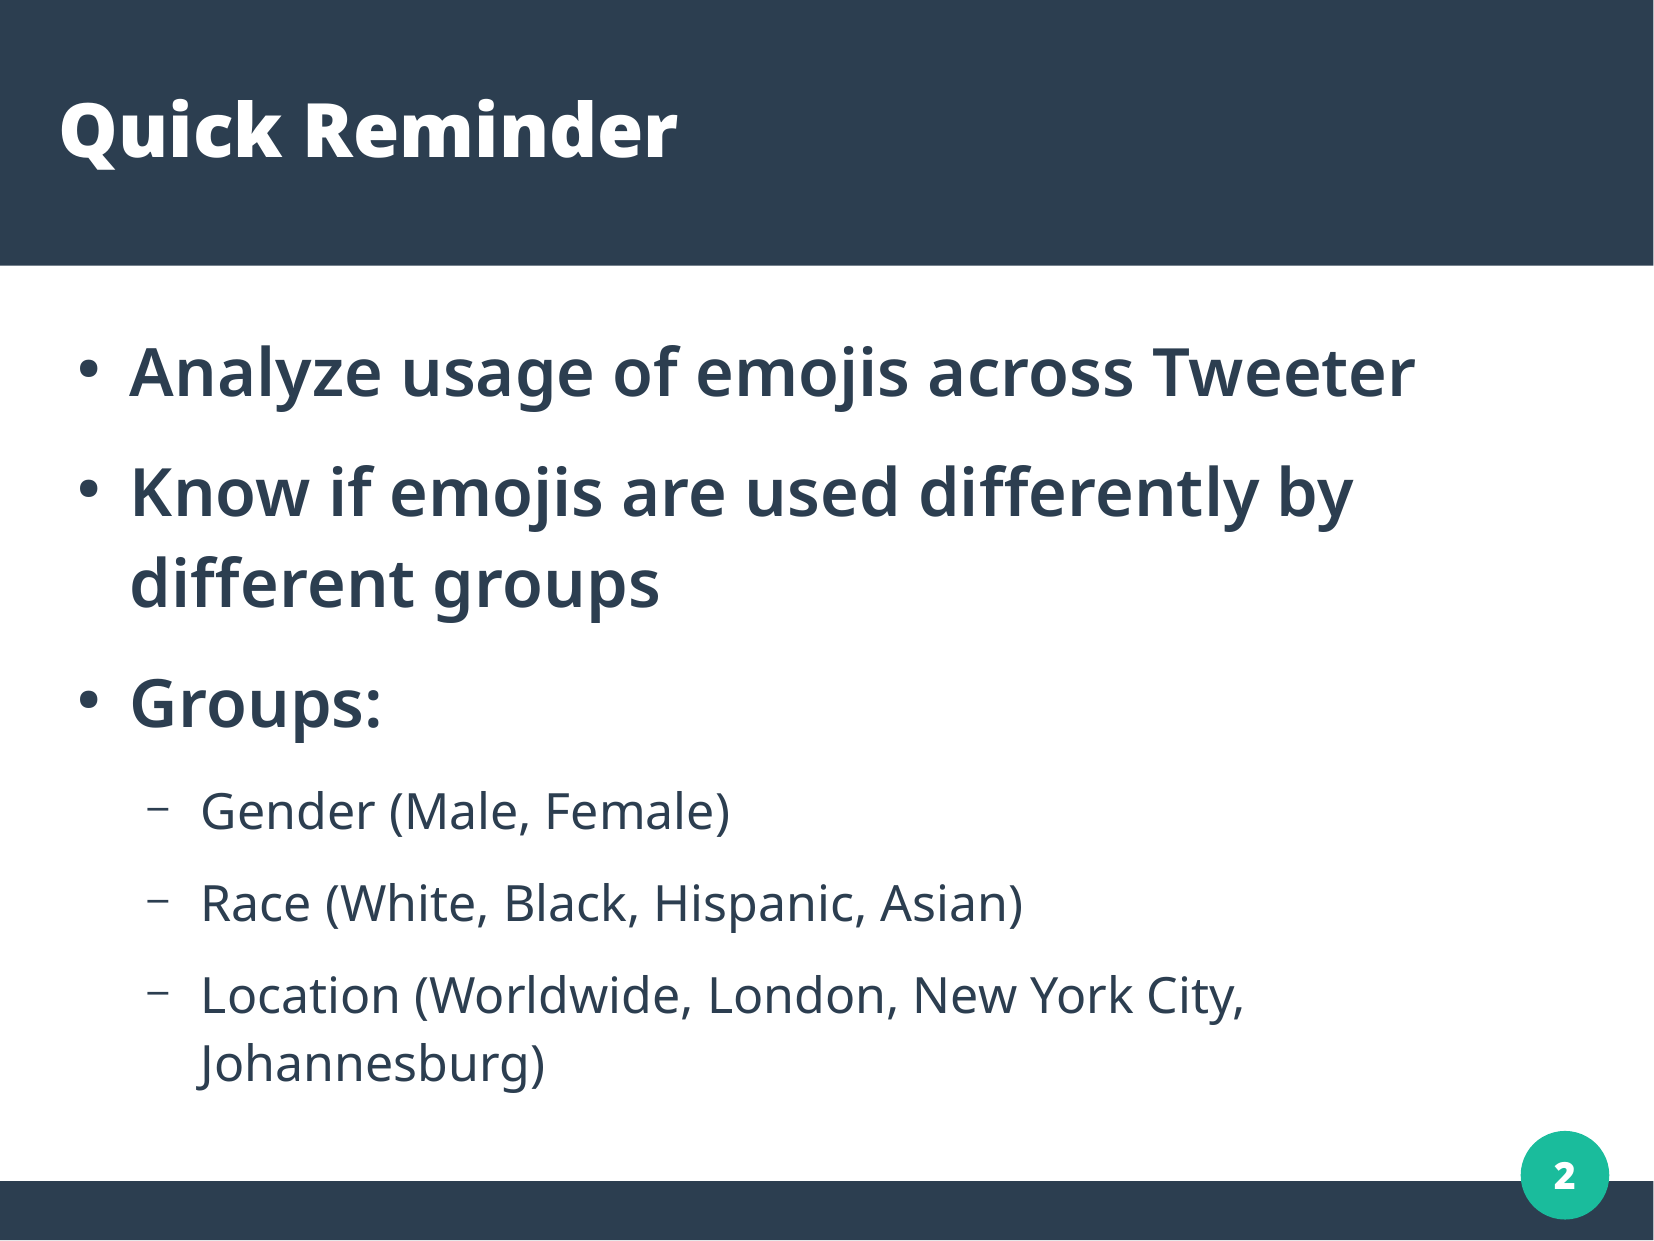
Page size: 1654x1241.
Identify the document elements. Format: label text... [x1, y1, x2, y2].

title Quick Reminder [59, 49, 1595, 207]
list Analyze usage of emojis across Tweeter Know if emojis are used differently by different groups Groups: Gender (Male, Female) Race (White, Black, Hispanic, Asian) Location (Worldwide, London, New York City, Johannesburg) [59, 324, 1595, 1152]
